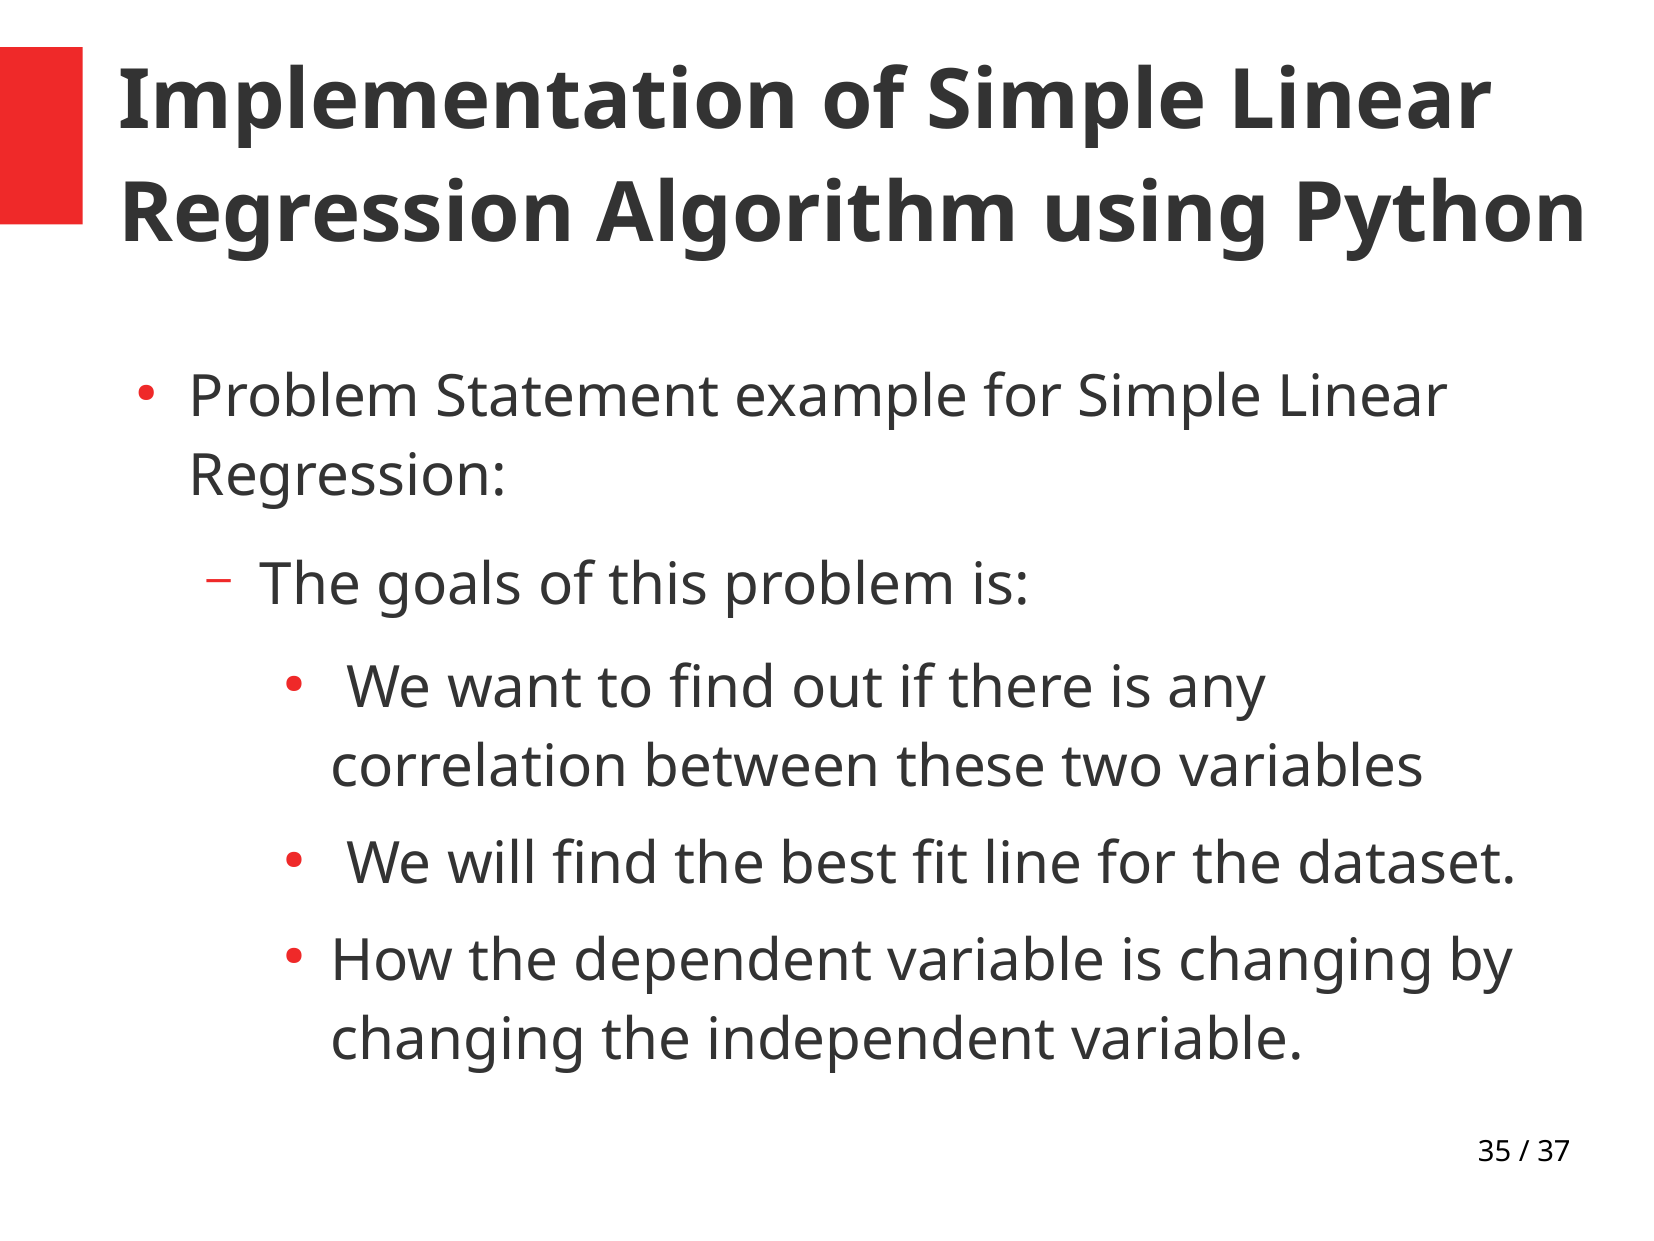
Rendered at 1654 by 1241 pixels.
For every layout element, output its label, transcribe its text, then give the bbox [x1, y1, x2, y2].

list Problem Statement example for Simple Linear Regression: The goals of this problem is: We want to find out if there is any correlation between these two variables We will find the best fit line for the dataset. How the dependent variable is changing by changing the independent variable. [118, 354, 1536, 1074]
title Implementation of Simple Linear Regression Algorithm using Python [118, 0, 1654, 341]
